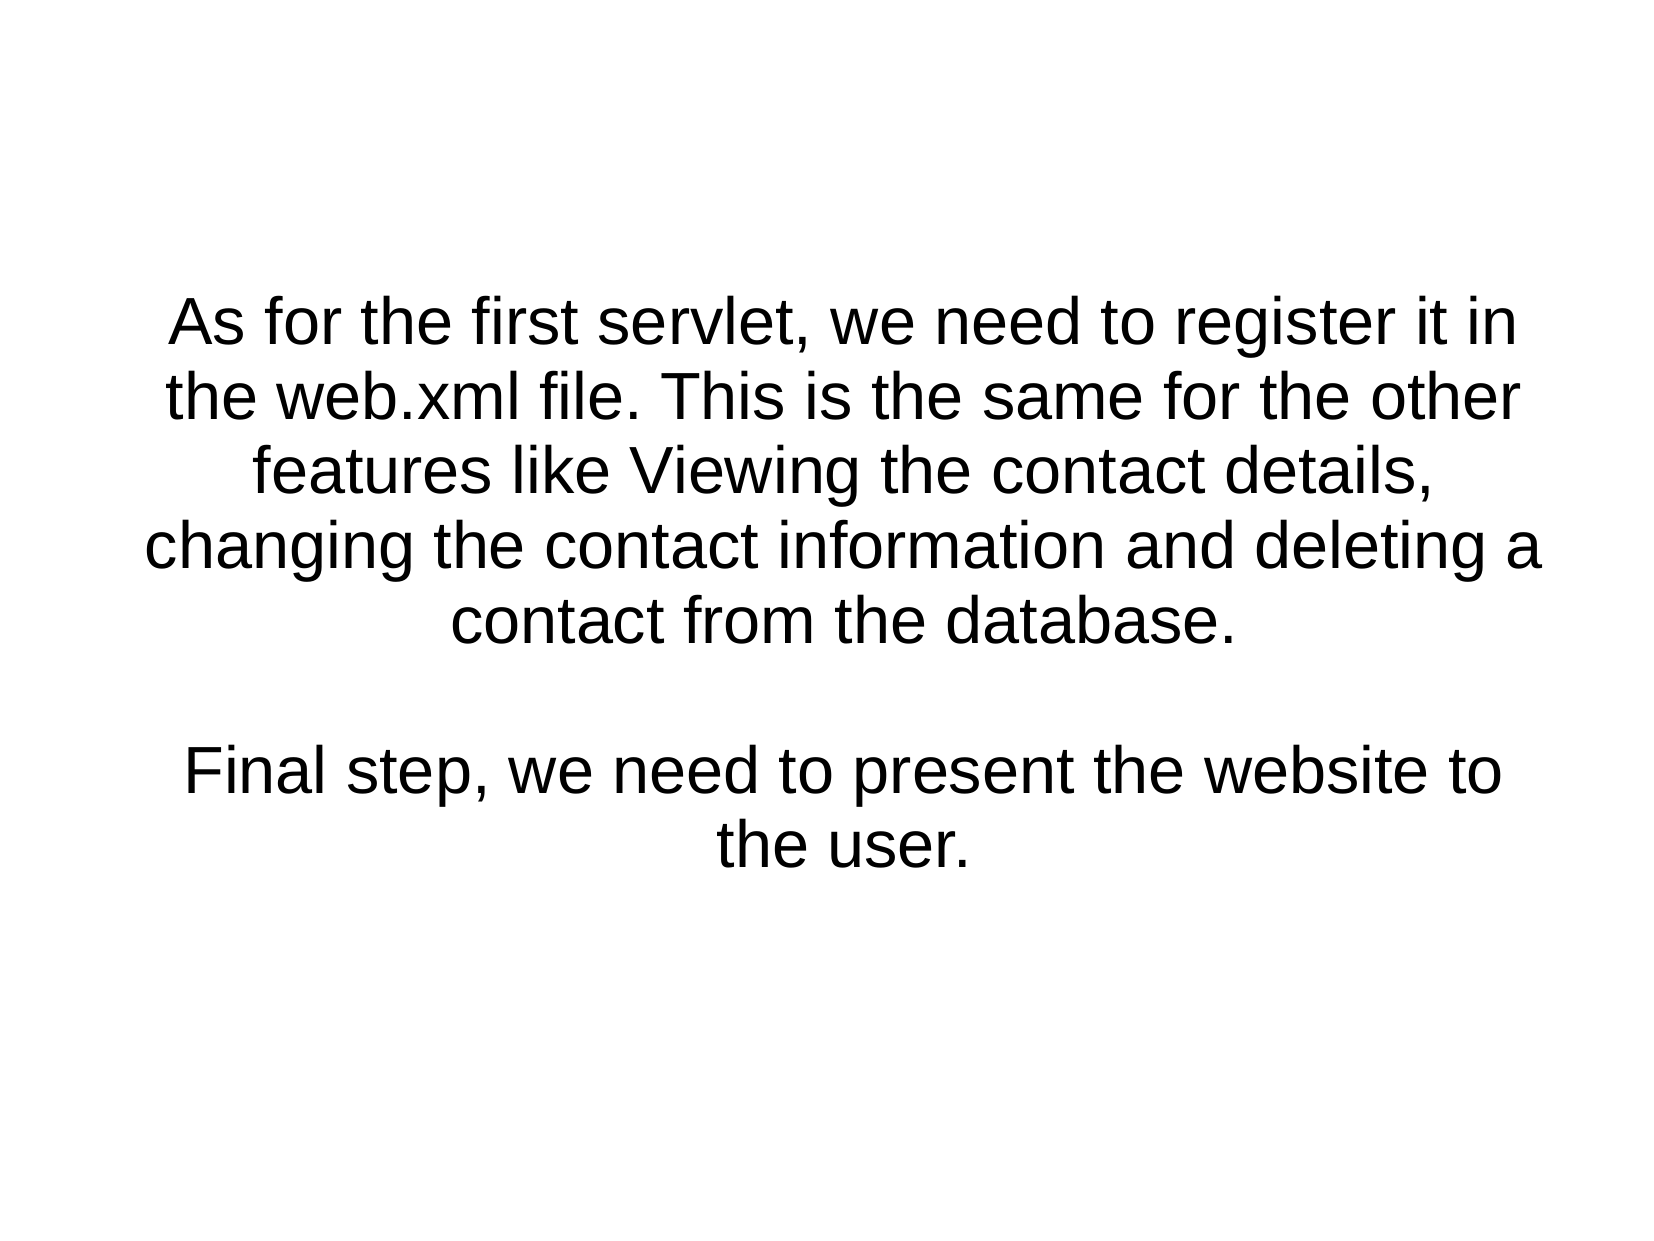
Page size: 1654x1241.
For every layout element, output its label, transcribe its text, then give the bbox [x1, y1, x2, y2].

subtitle As for the first servlet, we need to register it in the web.xml file. This is the same for the other features like Viewing the contact details, changing the contact information and deleting a contact from the database. Final step, we need to present the website to the user. [129, 103, 1560, 1063]
